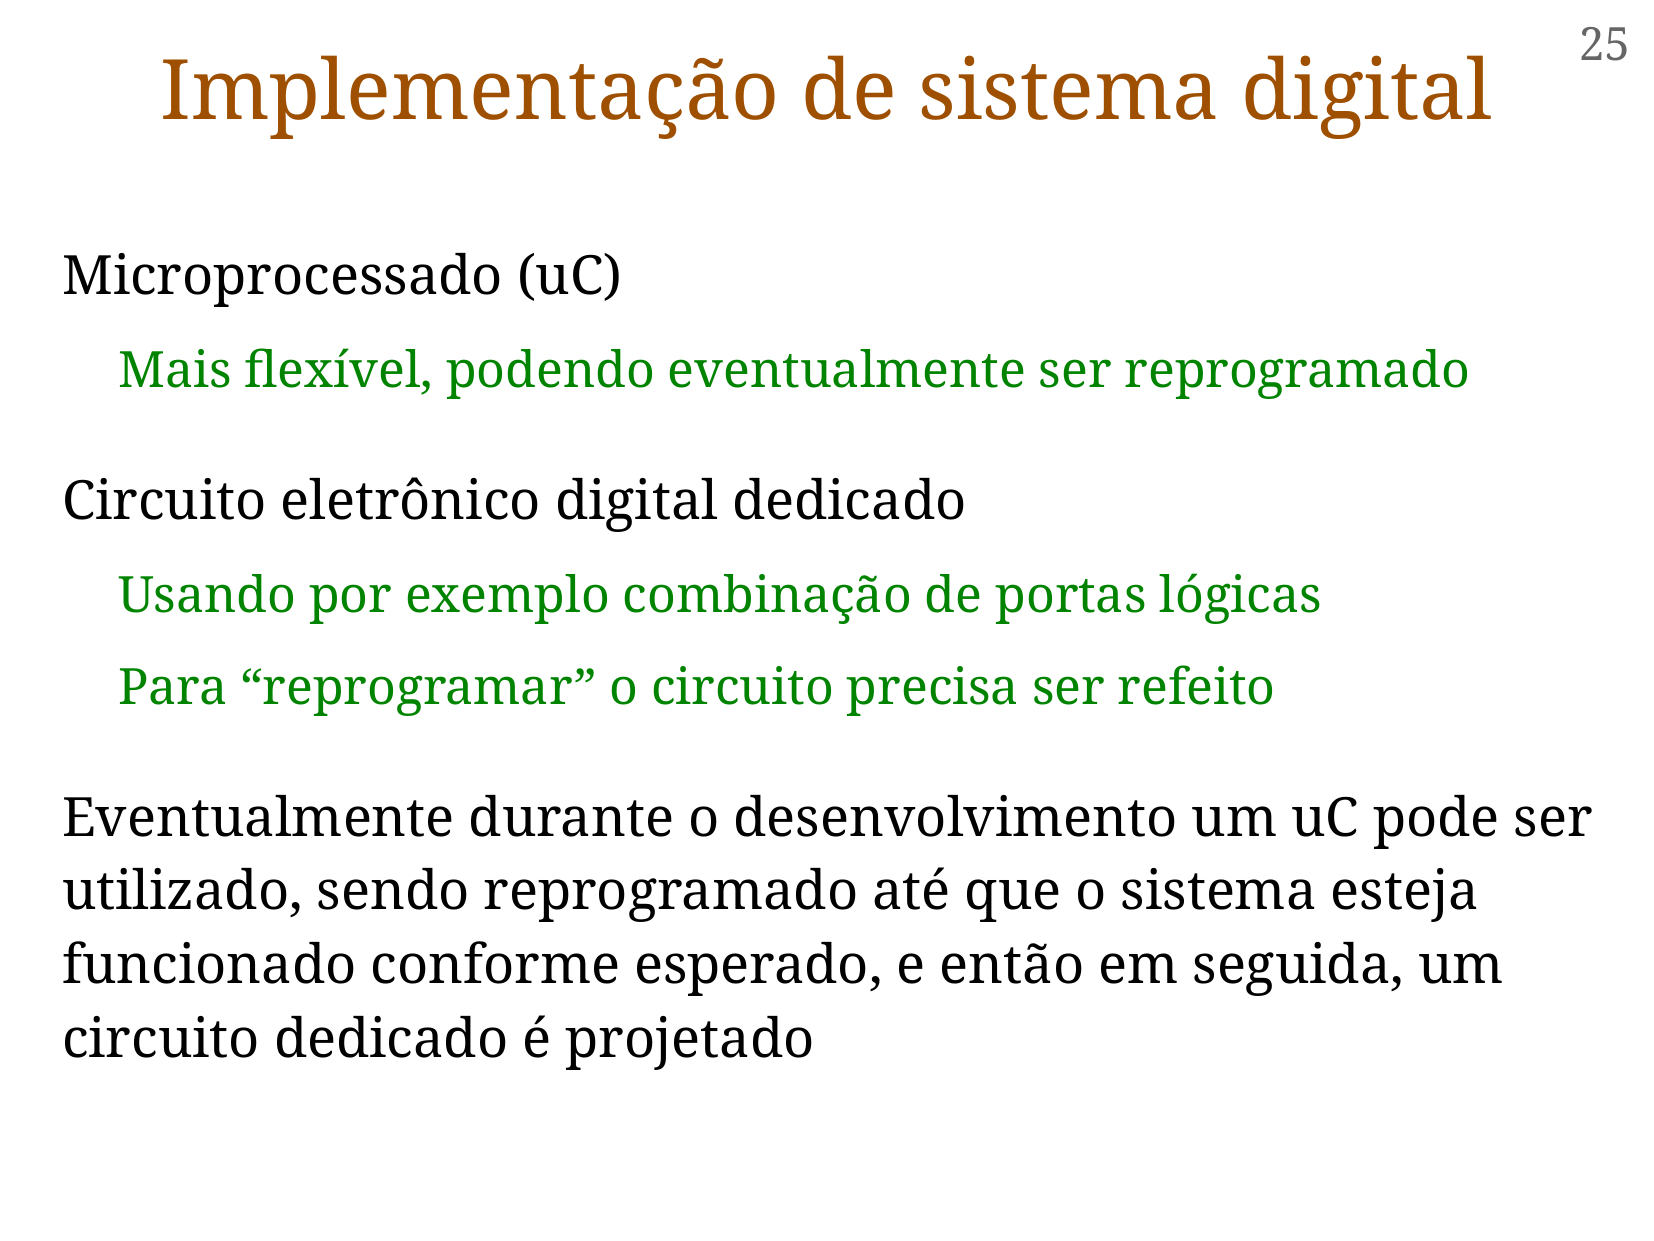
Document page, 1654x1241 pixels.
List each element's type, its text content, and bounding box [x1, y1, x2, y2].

list Microprocessado (uC) Mais flexível, podendo eventualmente ser reprogramado Circuito eletrônico digital dedicado Usando por exemplo combinação de portas lógicas Para “reprogramar” o circuito precisa ser refeito Eventualmente durante o desenvolvimento um uC pode ser utilizado, sendo reprogramado até que o sistema esteja funcionado conforme esperado, e então em seguida, um circuito dedicado é projetado [59, 236, 1595, 1211]
title Implementação de sistema digital [59, 29, 1595, 148]
